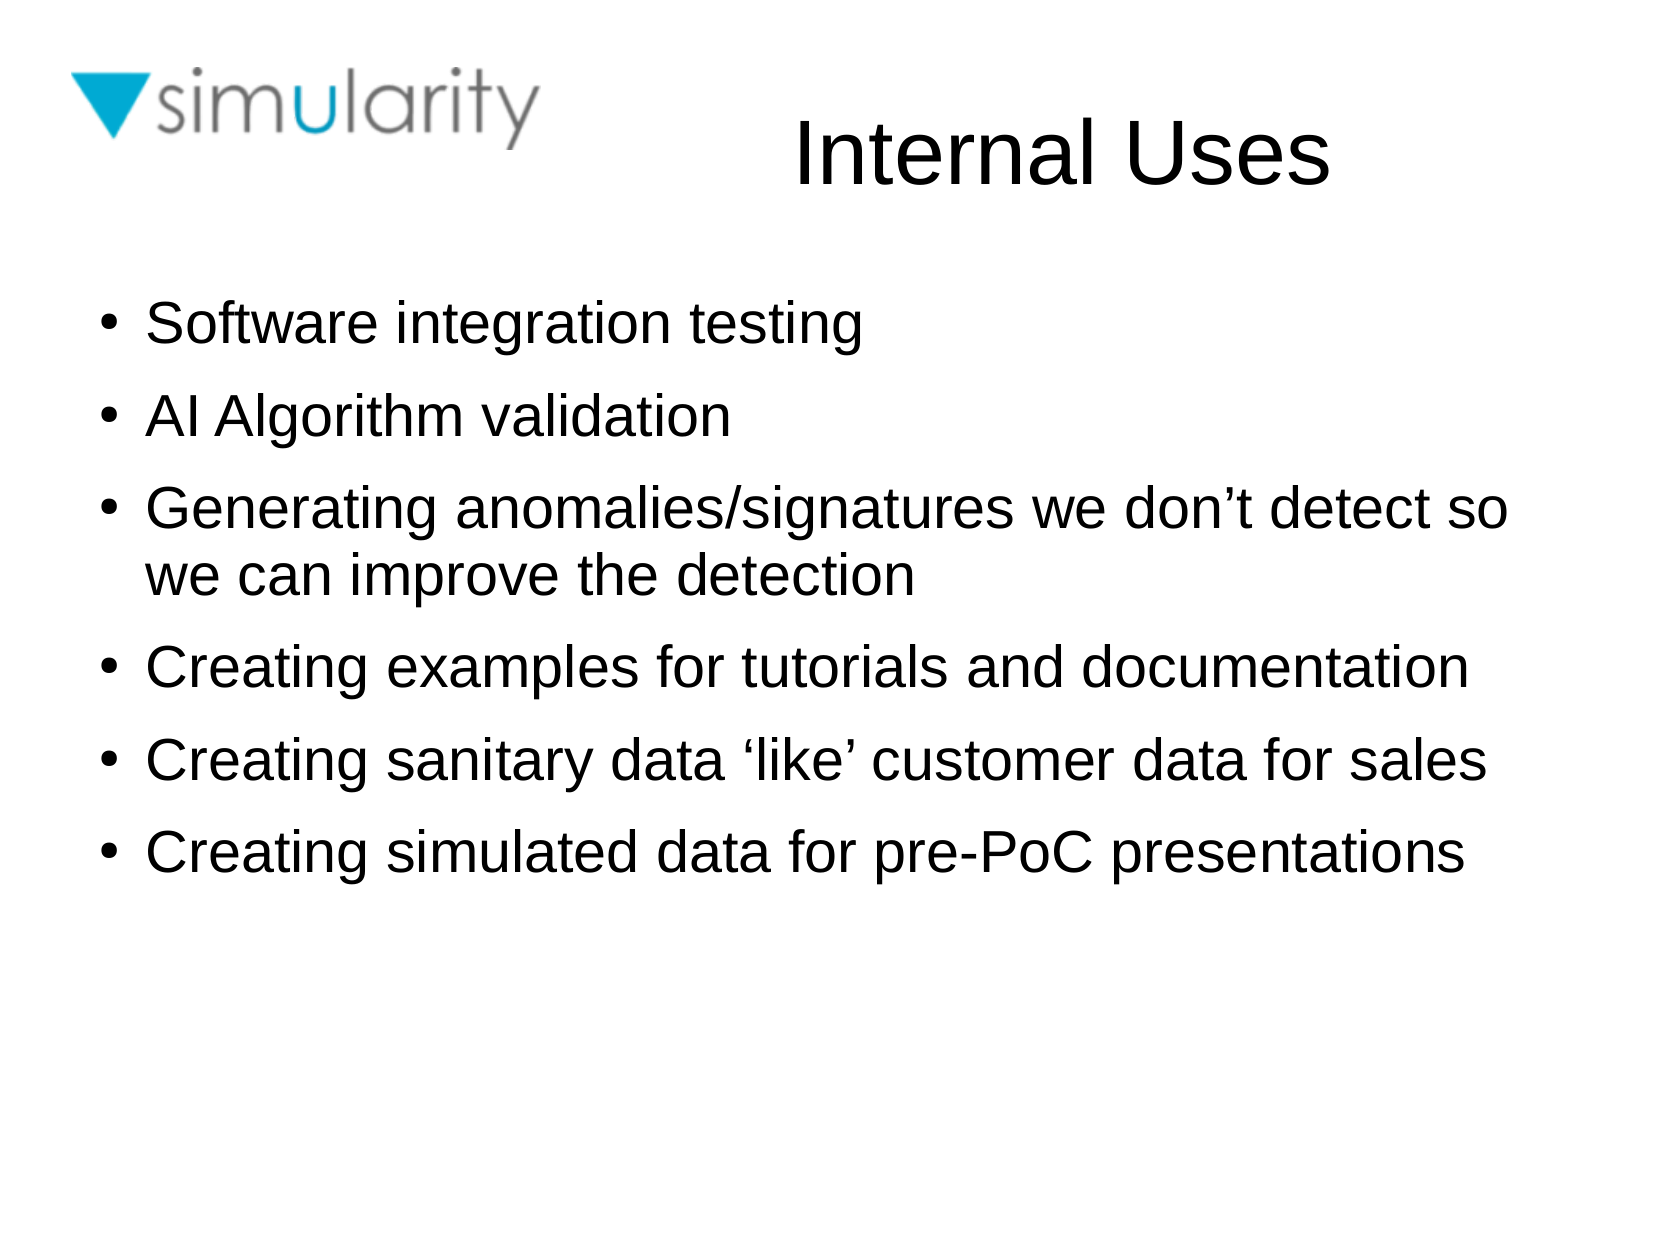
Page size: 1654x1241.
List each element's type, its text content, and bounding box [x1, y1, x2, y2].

picture [71, 67, 541, 150]
list Software integration testing AI Algorithm validation Generating anomalies/signatures we don’t detect so we can improve the detection Creating examples for tutorials and documentation Creating sanitary data ‘like’ customer data for sales Creating simulated data for pre-PoC presentations [82, 290, 1571, 1010]
title Internal Uses [555, 49, 1571, 257]
